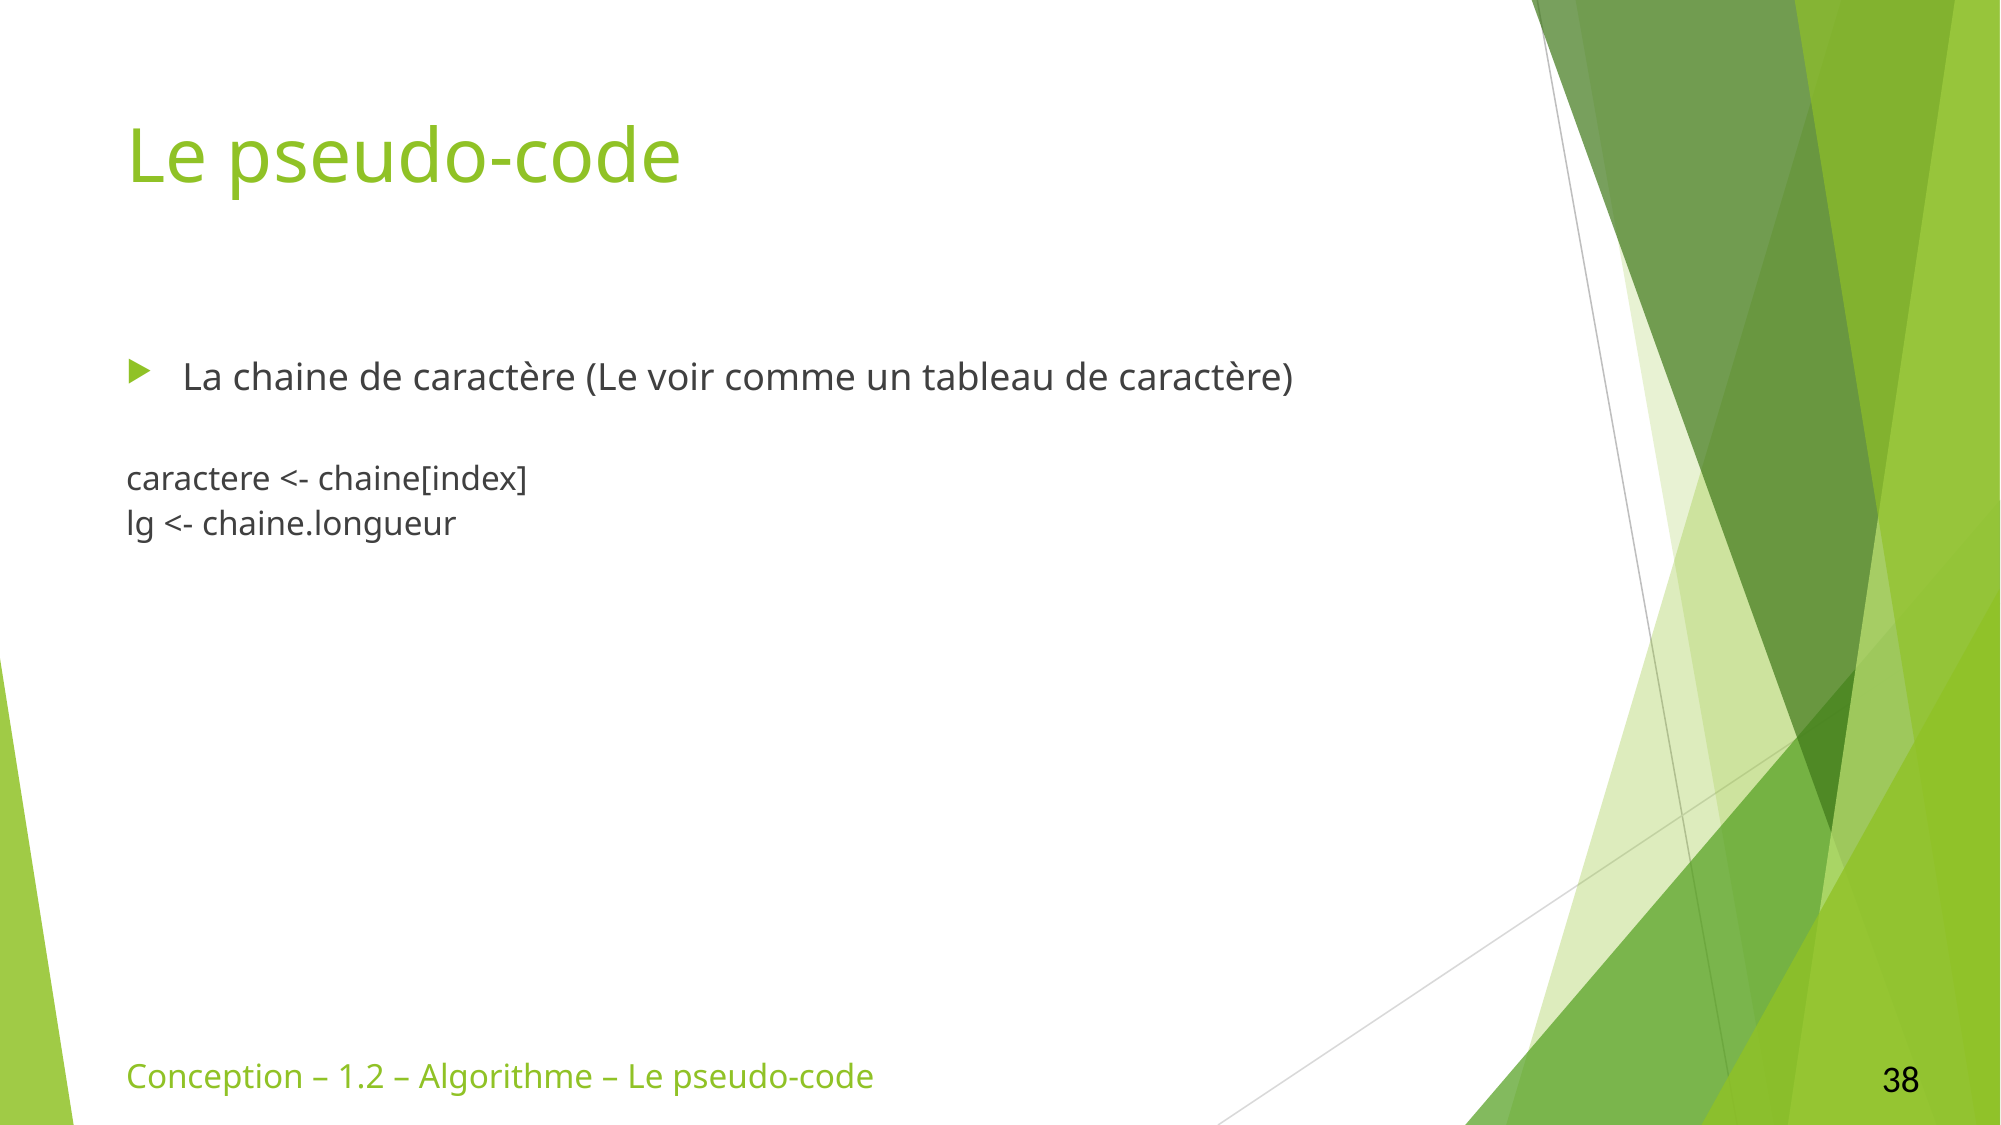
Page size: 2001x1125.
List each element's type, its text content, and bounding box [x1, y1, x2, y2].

text_box Conception – 1.2 – Algorithme – Le pseudo-code [111, 1047, 1094, 1109]
list La chaine de caractère (Le voir comme un tableau de caractère) caractere <- chaine[index] lg <- chaine.longueur [111, 354, 1522, 992]
title Le pseudo-code [111, 99, 1522, 317]
text_box [1866, 1047, 1979, 1108]
